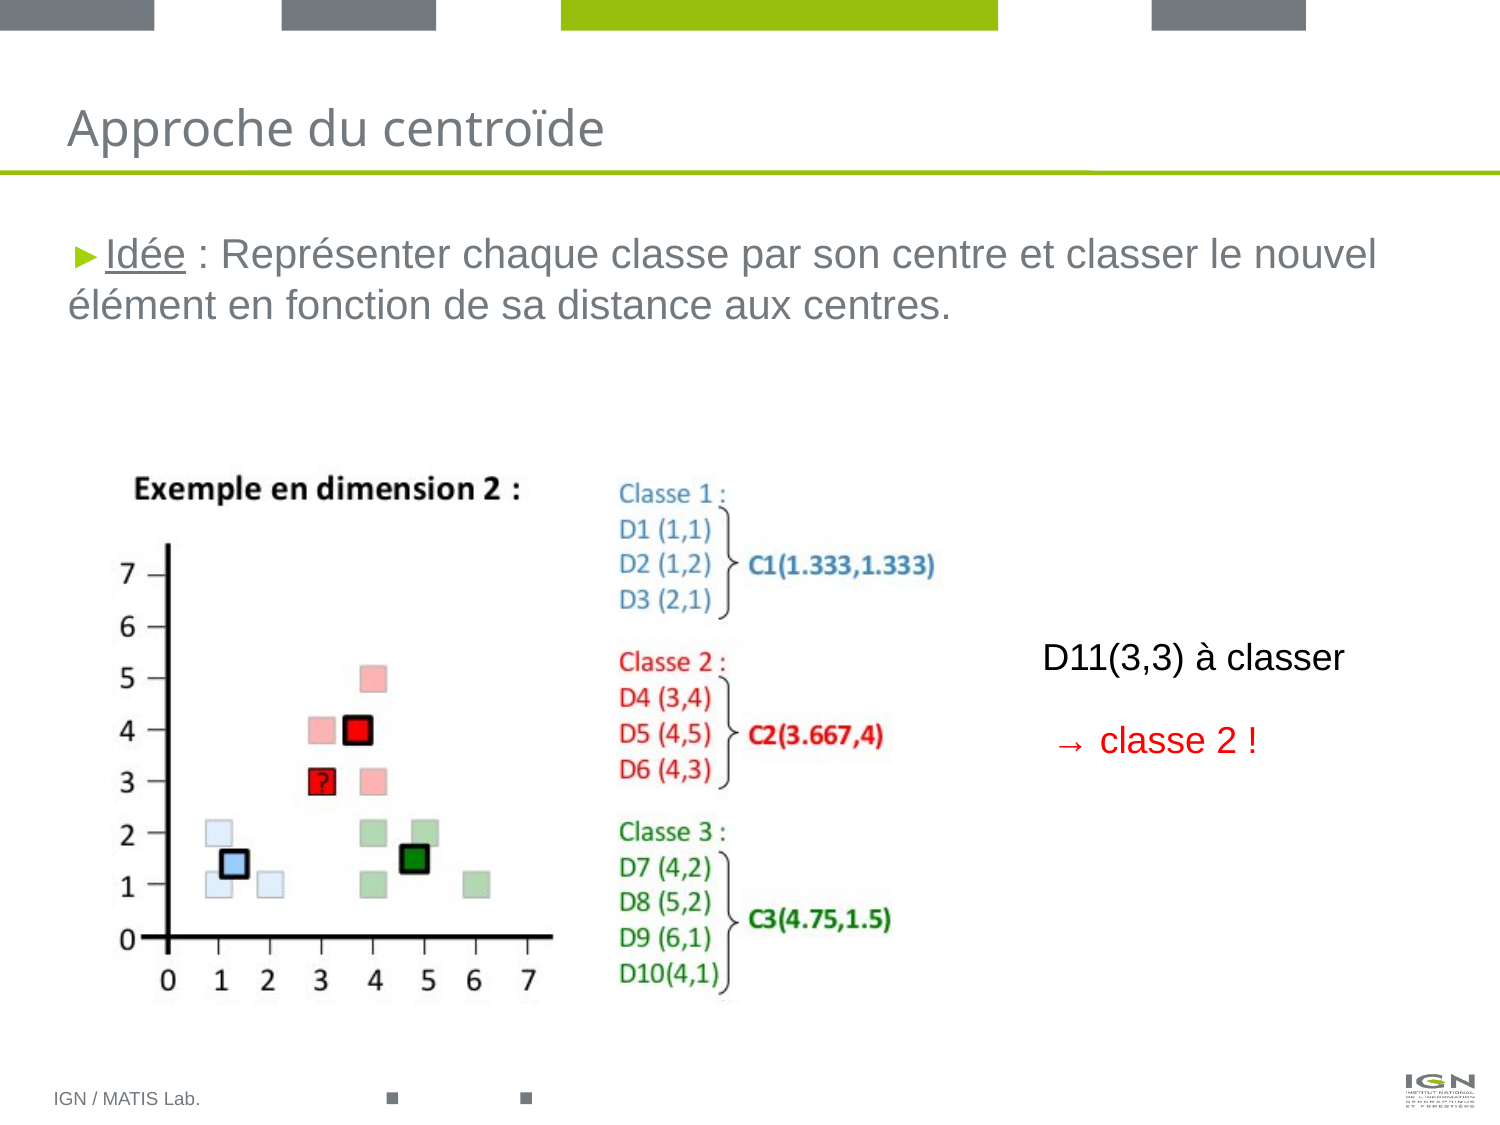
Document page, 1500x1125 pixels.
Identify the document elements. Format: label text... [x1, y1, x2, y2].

text_box ►Idée : Représenter chaque classe par son centre et classer le nouvel élément en fonction de sa distance aux centres. [53, 219, 1425, 1005]
text_box → classe 2 ! [1037, 708, 1423, 767]
picture [1404, 1074, 1475, 1108]
text_box Approche du centroïde [53, 80, 1425, 173]
text_box IGN / MATIS Lab. [38, 1067, 514, 1125]
text_box D11(3,3) à classer [1027, 625, 1416, 685]
picture [111, 461, 956, 1016]
